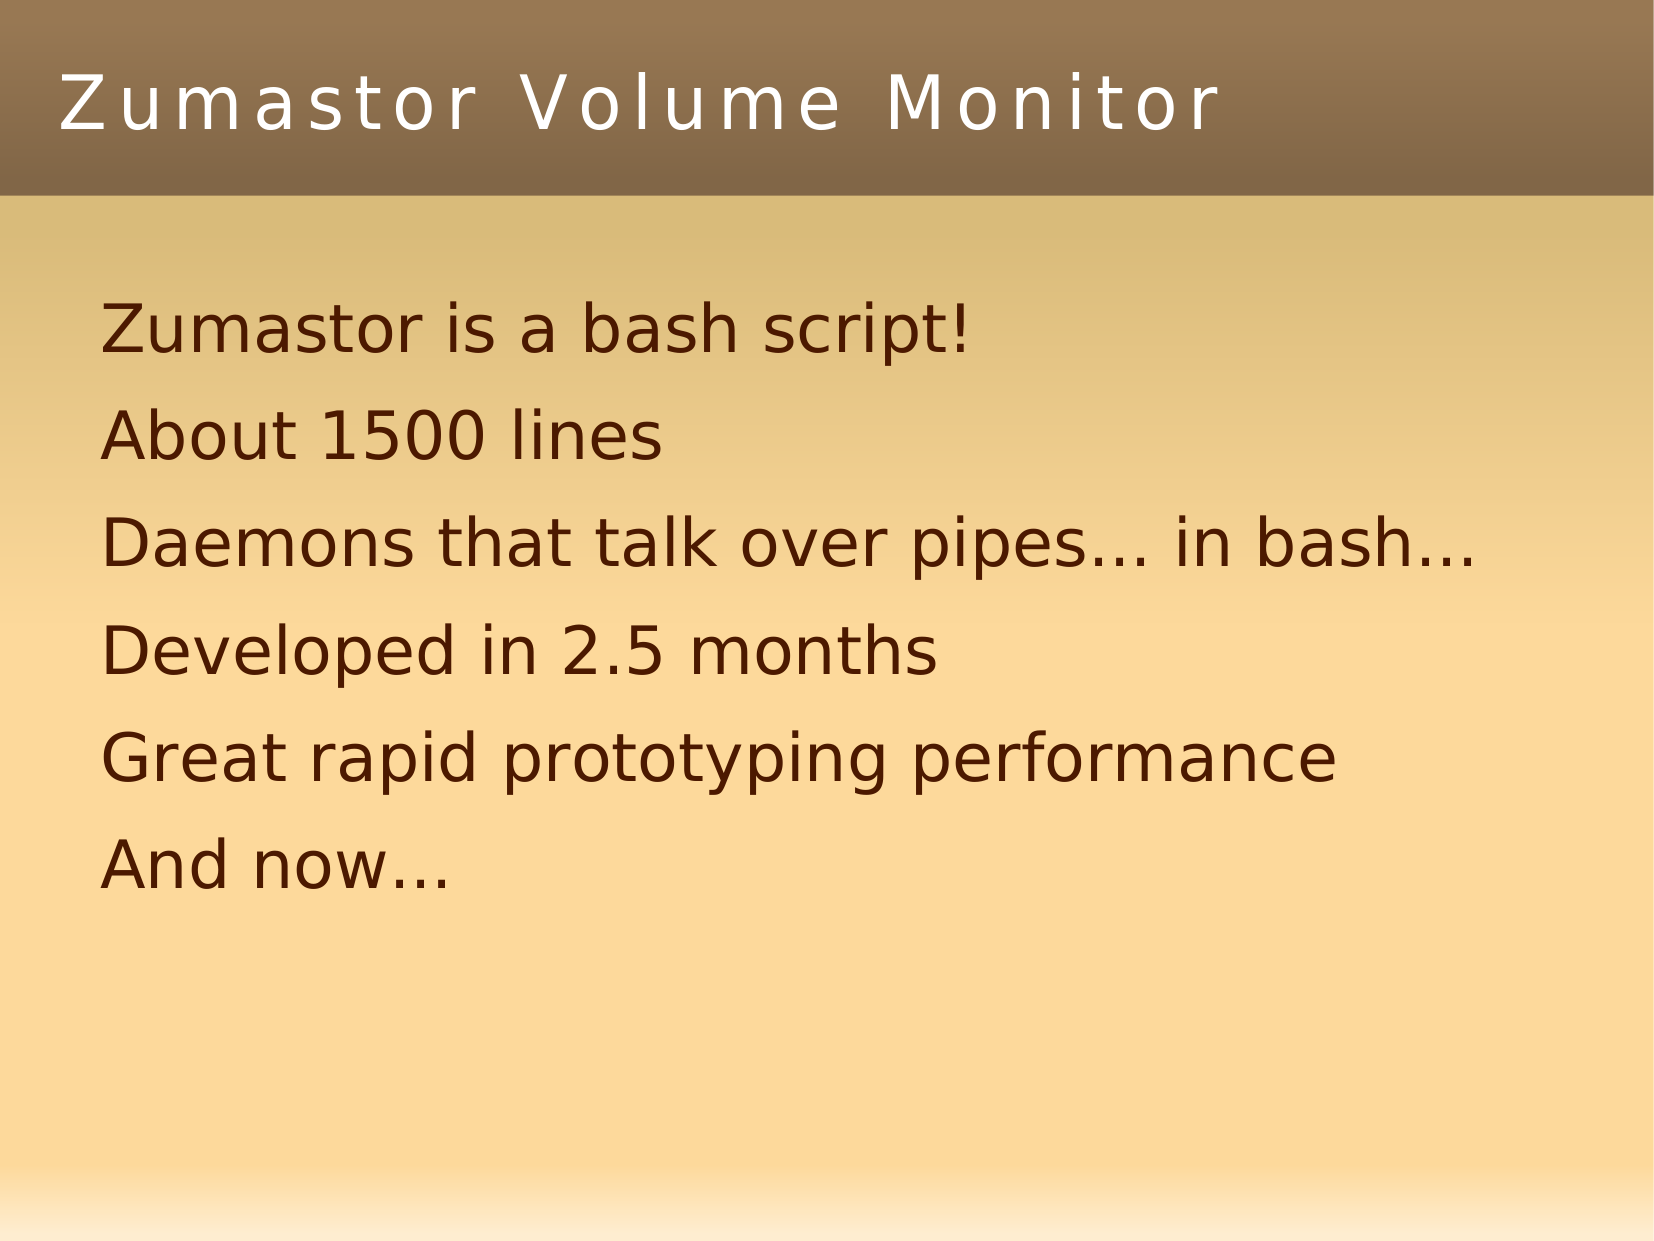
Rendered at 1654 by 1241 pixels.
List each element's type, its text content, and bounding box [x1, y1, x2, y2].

picture [0, 0, 1654, 1241]
list Zumastor is a bash script! About 1500 lines Daemons that talk over pipes... in bash... Developed in 2.5 months Great rapid prototyping performance And now... [82, 290, 1571, 1109]
title Zumastor Volume Monitor [59, 29, 1595, 178]
